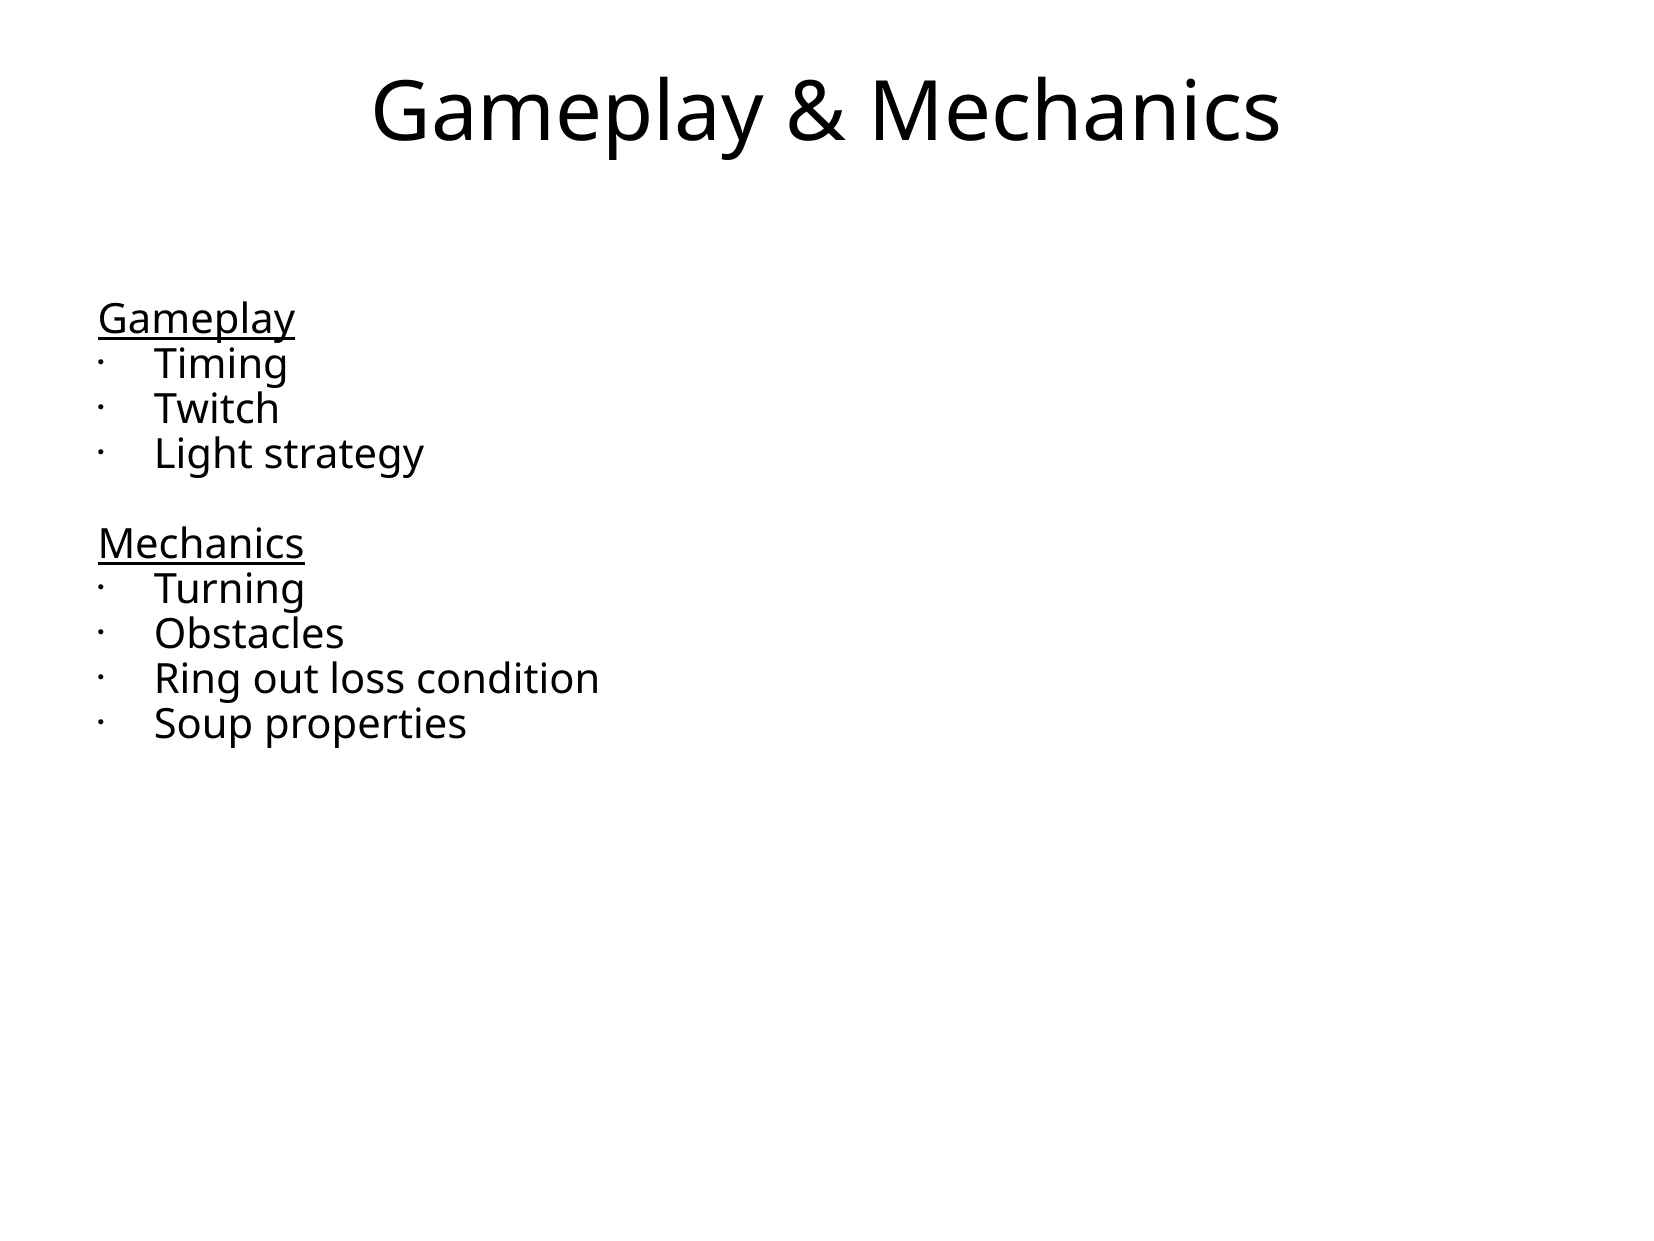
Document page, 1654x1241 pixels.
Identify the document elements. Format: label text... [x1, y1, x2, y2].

title Gameplay & Mechanics [82, 49, 1571, 257]
list Gameplay Timing Twitch Light strategy Mechanics Turning Obstacles Ring out loss condition Soup properties [82, 290, 1571, 1109]
